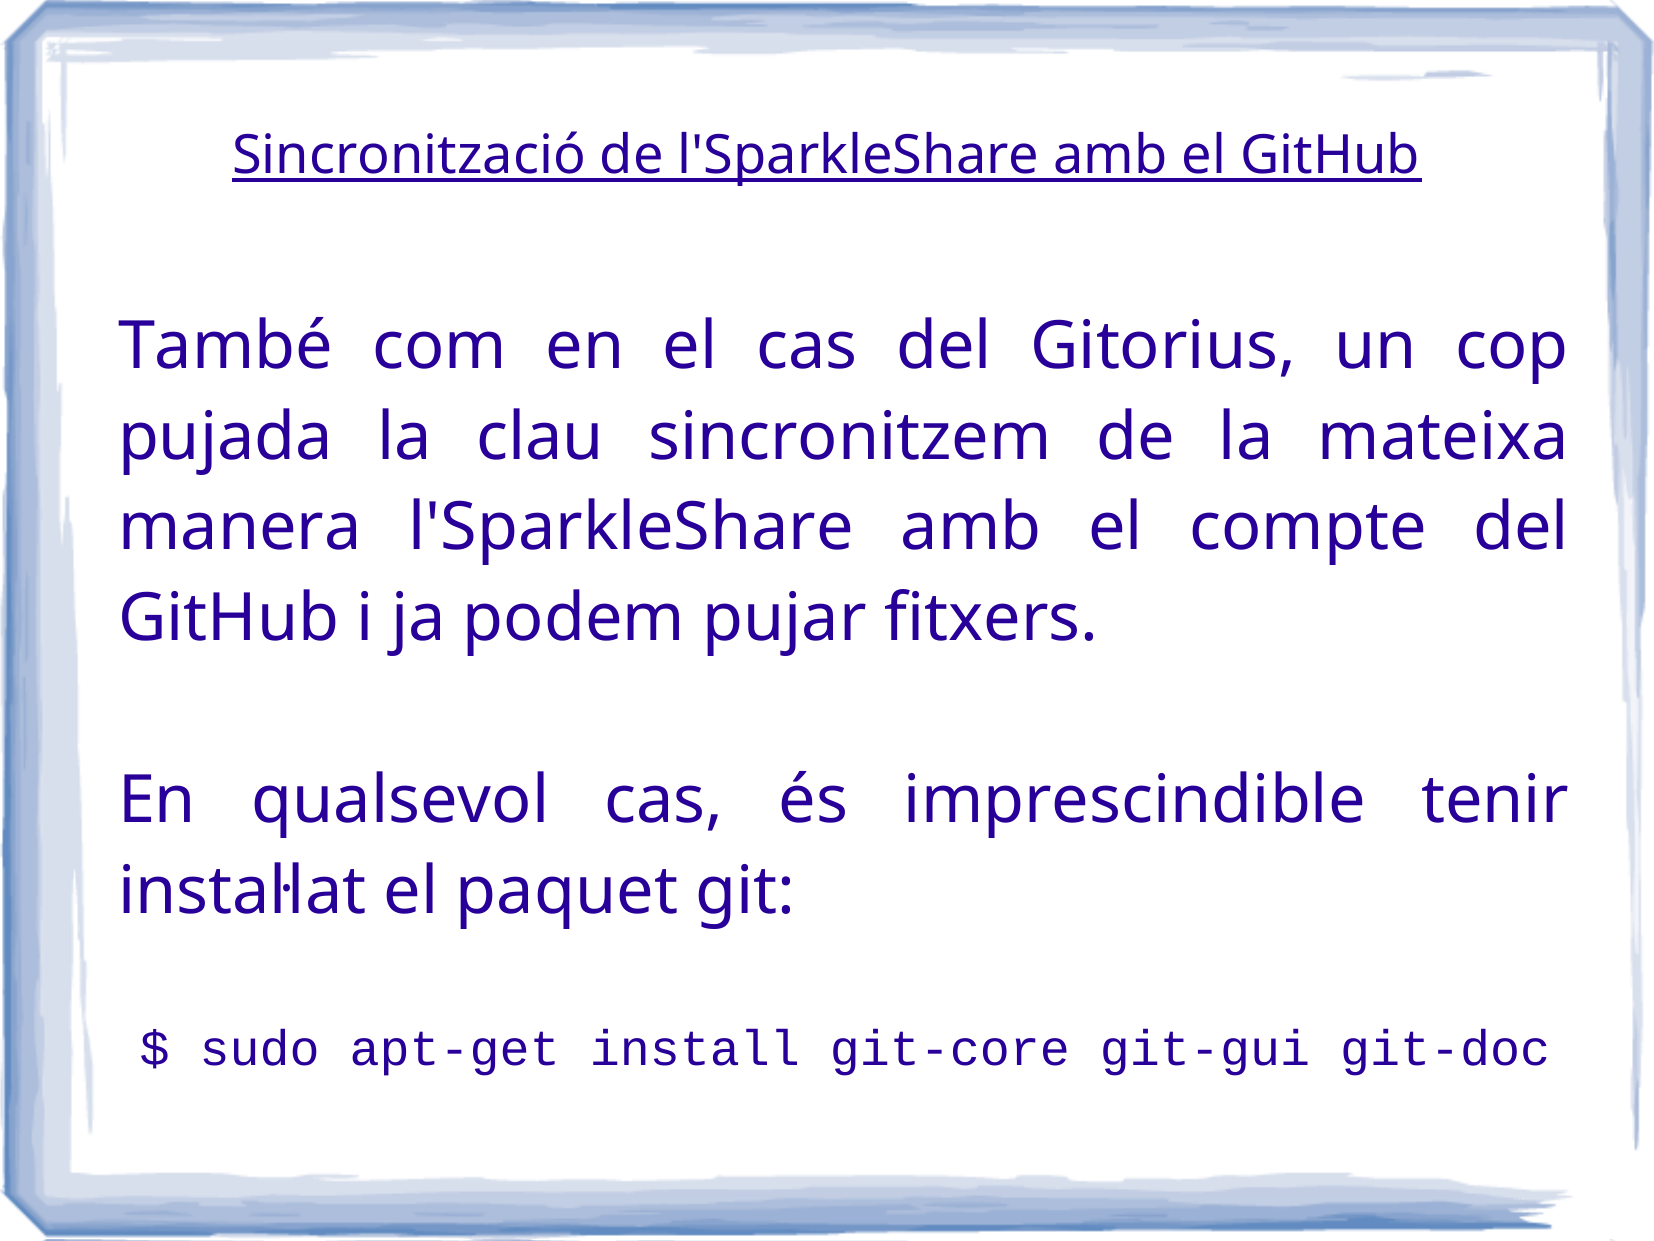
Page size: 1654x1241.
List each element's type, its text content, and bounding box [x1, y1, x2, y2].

title Sincronització de l'SparkleShare amb el GitHub [82, 56, 1571, 250]
subtitle També com en el cas del Gitorius, un cop pujada la clau sincronitzem de la mateixa manera l'SparkleShare amb el compte del GitHub i ja podem pujar fitxers. En qualsevol cas, és imprescindible tenir instal·lat el paquet git: $ sudo apt-get install git-core git-gui git-doc [118, 332, 1571, 1136]
picture [0, 0, 1654, 1241]
